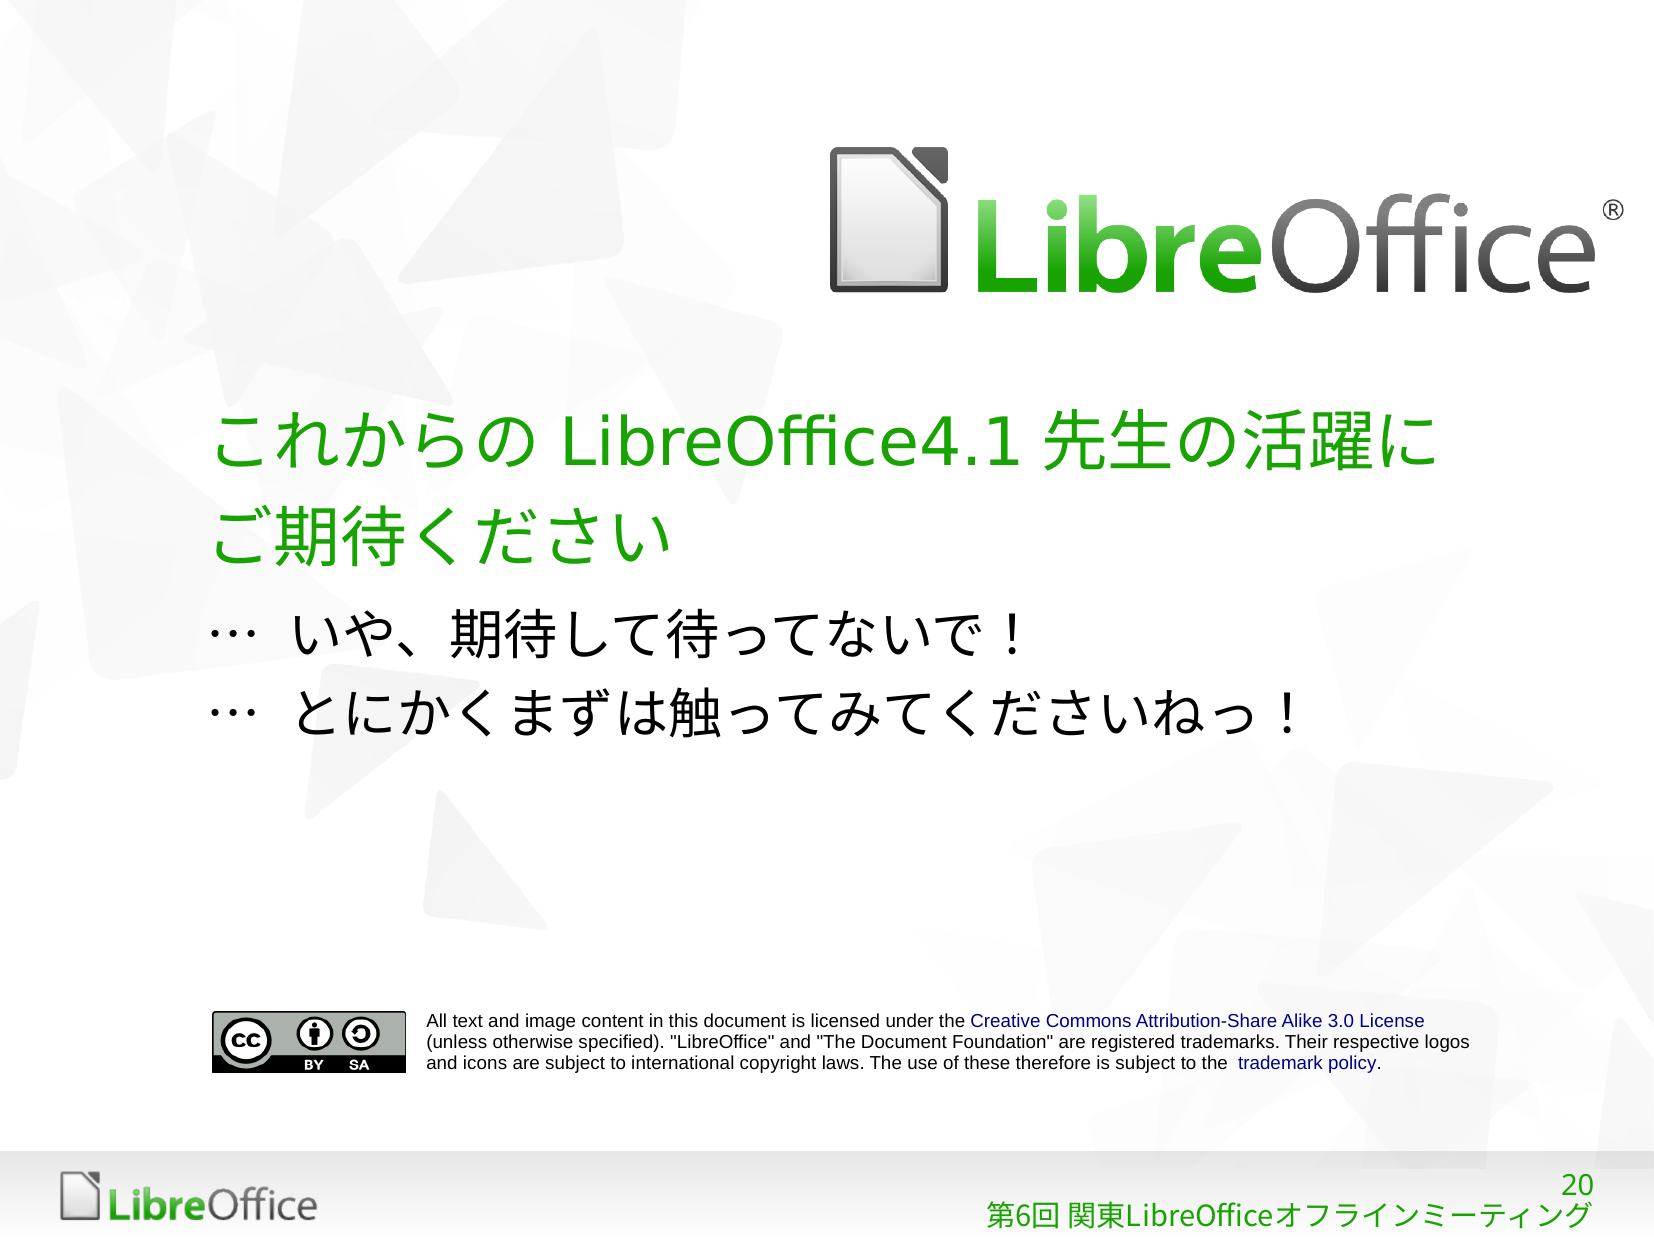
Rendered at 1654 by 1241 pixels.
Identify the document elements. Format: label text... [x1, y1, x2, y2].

picture [915, 548, 1654, 1169]
picture [0, 0, 1654, 930]
picture [41, 1152, 206, 1240]
title これからのLibreOffice4.1先生の活躍に ご期待ください [206, 395, 1477, 573]
subtitle … いや、期待して待ってないで！ … とにかくまずは触ってみてくださいねっ！ [206, 591, 1477, 1241]
